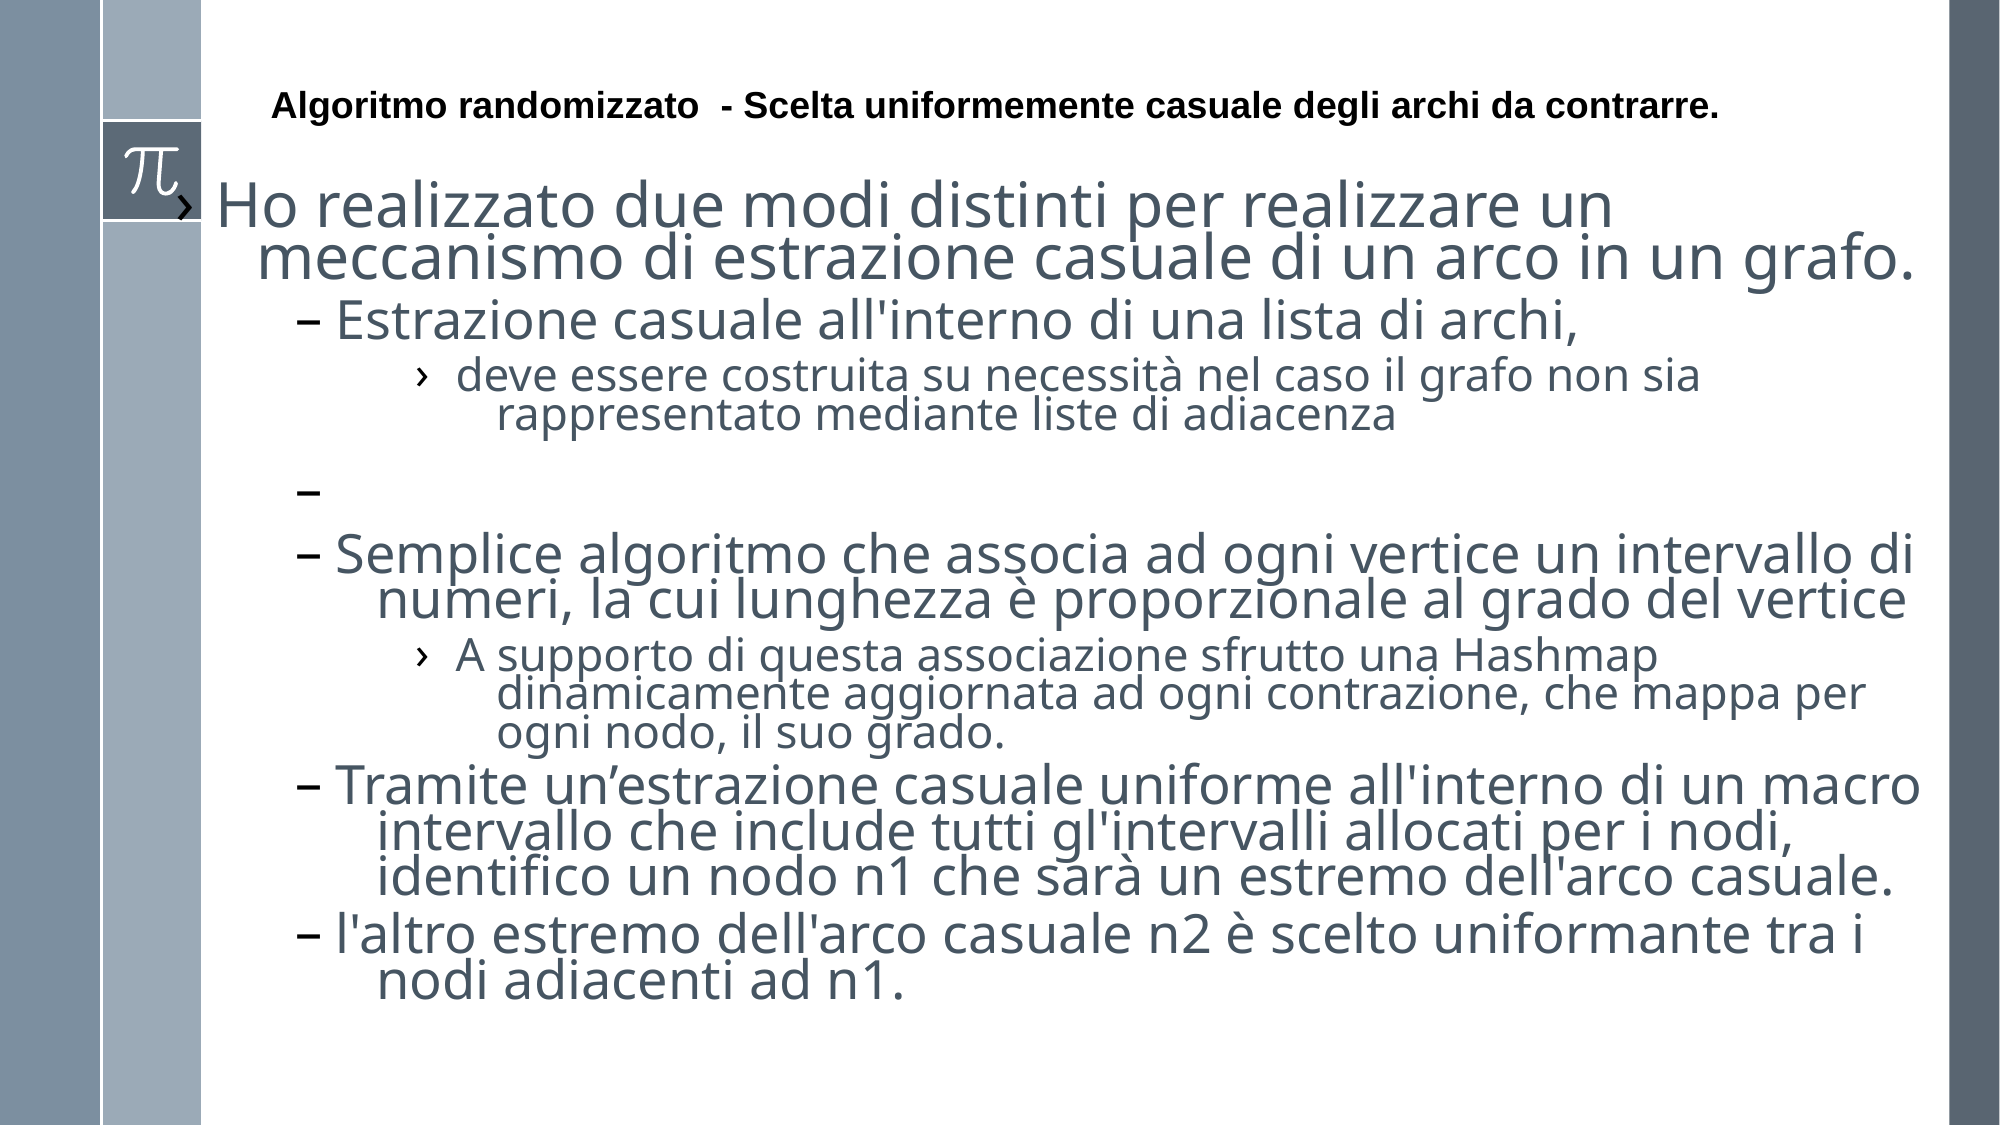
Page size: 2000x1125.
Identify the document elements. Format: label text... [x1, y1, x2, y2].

title Algoritmo randomizzato - Scelta uniformemente casuale degli archi da contrarre. [255, 0, 1861, 178]
list Ho realizzato due modi distinti per realizzare un meccanismo di estrazione casuale di un arco in un grafo. Estrazione casuale all'interno di una lista di archi, deve essere costruita su necessità nel caso il grafo non sia rappresentato mediante liste di adiacenza Semplice algoritmo che associa ad ogni vertice un intervallo di numeri, la cui lunghezza è proporzionale al grado del vertice A supporto di questa associazione sfrutto una Hashmap dinamicamente aggiornata ad ogni contrazione, che mappa per ogni nodo, il suo grado. Tramite un’estrazione casuale uniforme all'interno di un macro intervallo che include tutti gl'intervalli allocati per i nodi, identifico un nodo n1 che sarà un estremo dell'arco casuale. l'altro estremo dell'arco casuale n2 è scelto uniformante tra i nodi adiacenti ad n1. [160, 178, 1956, 1019]
